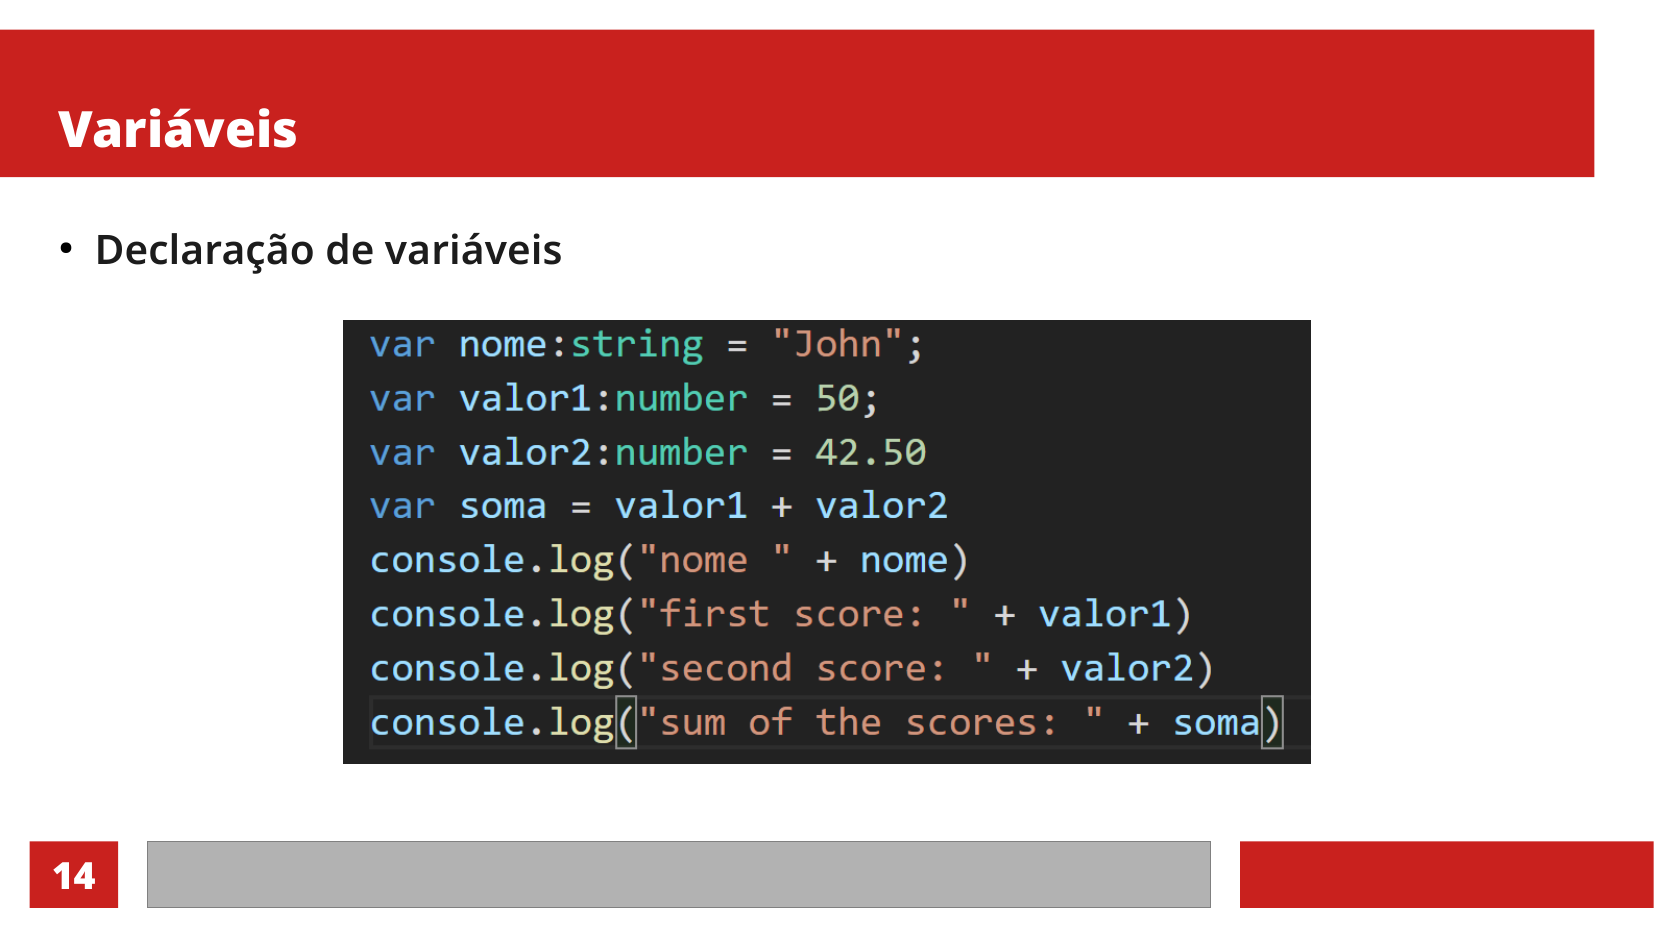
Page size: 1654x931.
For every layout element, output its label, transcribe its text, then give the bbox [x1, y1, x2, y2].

title Variáveis [59, 44, 1595, 163]
list Declaração de variáveis [59, 221, 1565, 798]
picture [343, 320, 1311, 764]
